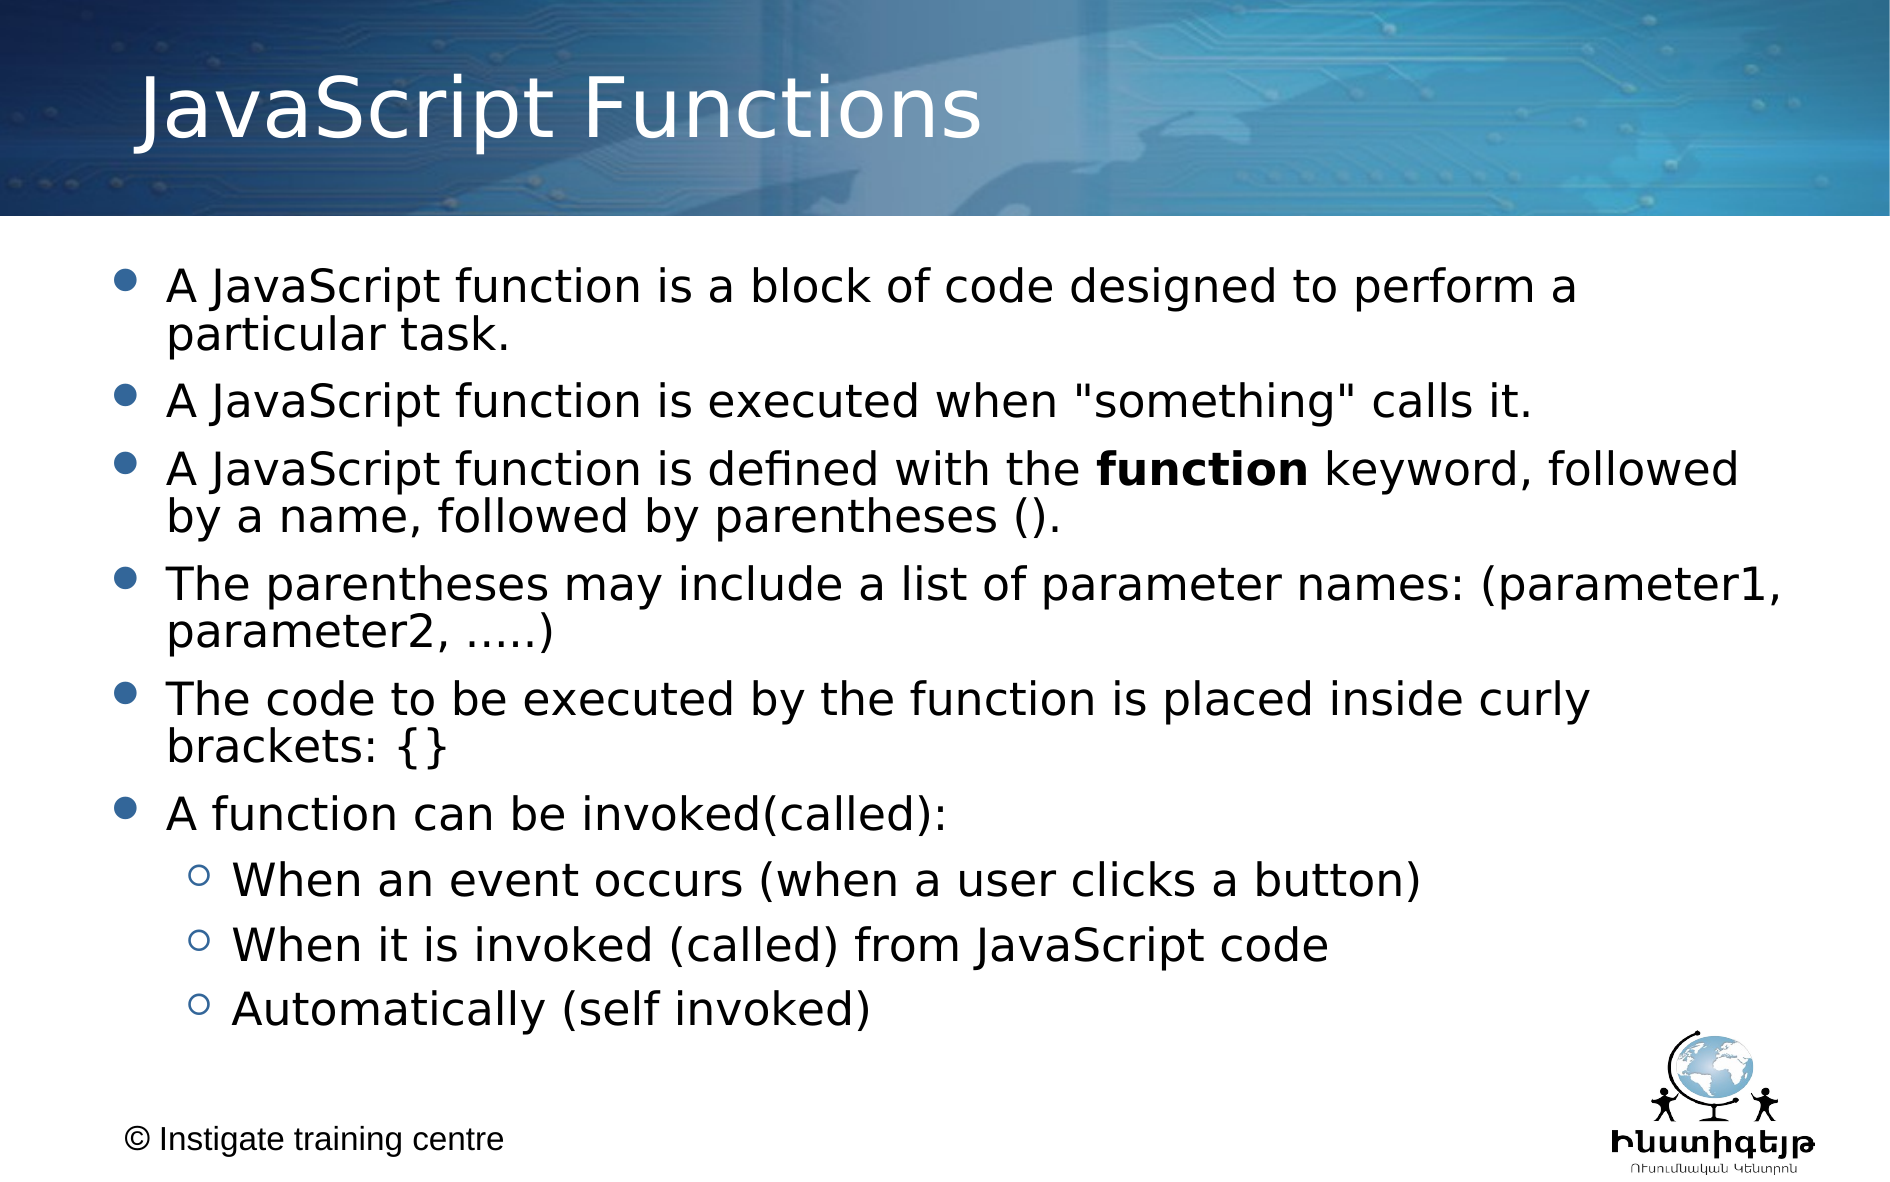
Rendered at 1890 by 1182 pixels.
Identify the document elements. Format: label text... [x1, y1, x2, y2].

list A JavaScript function is a block of code designed to perform a particular task. A JavaScript function is executed when "something" calls it. A JavaScript function is defined with the function keyword, followed by a name, followed by parentheses (). The parentheses may include a list of parameter names: (parameter1, parameter2, .....) The code to be executed by the function is placed inside curly brackets: {} A function can be invoked(called): When an event occurs (when a user clicks a button) When it is invoked (called) from JavaScript code Automatically (self invoked) [110, 264, 1801, 293]
picture [1612, 1030, 1815, 1175]
text_box JavaScript Functions [138, 82, 1801, 87]
picture [0, 0, 1890, 216]
